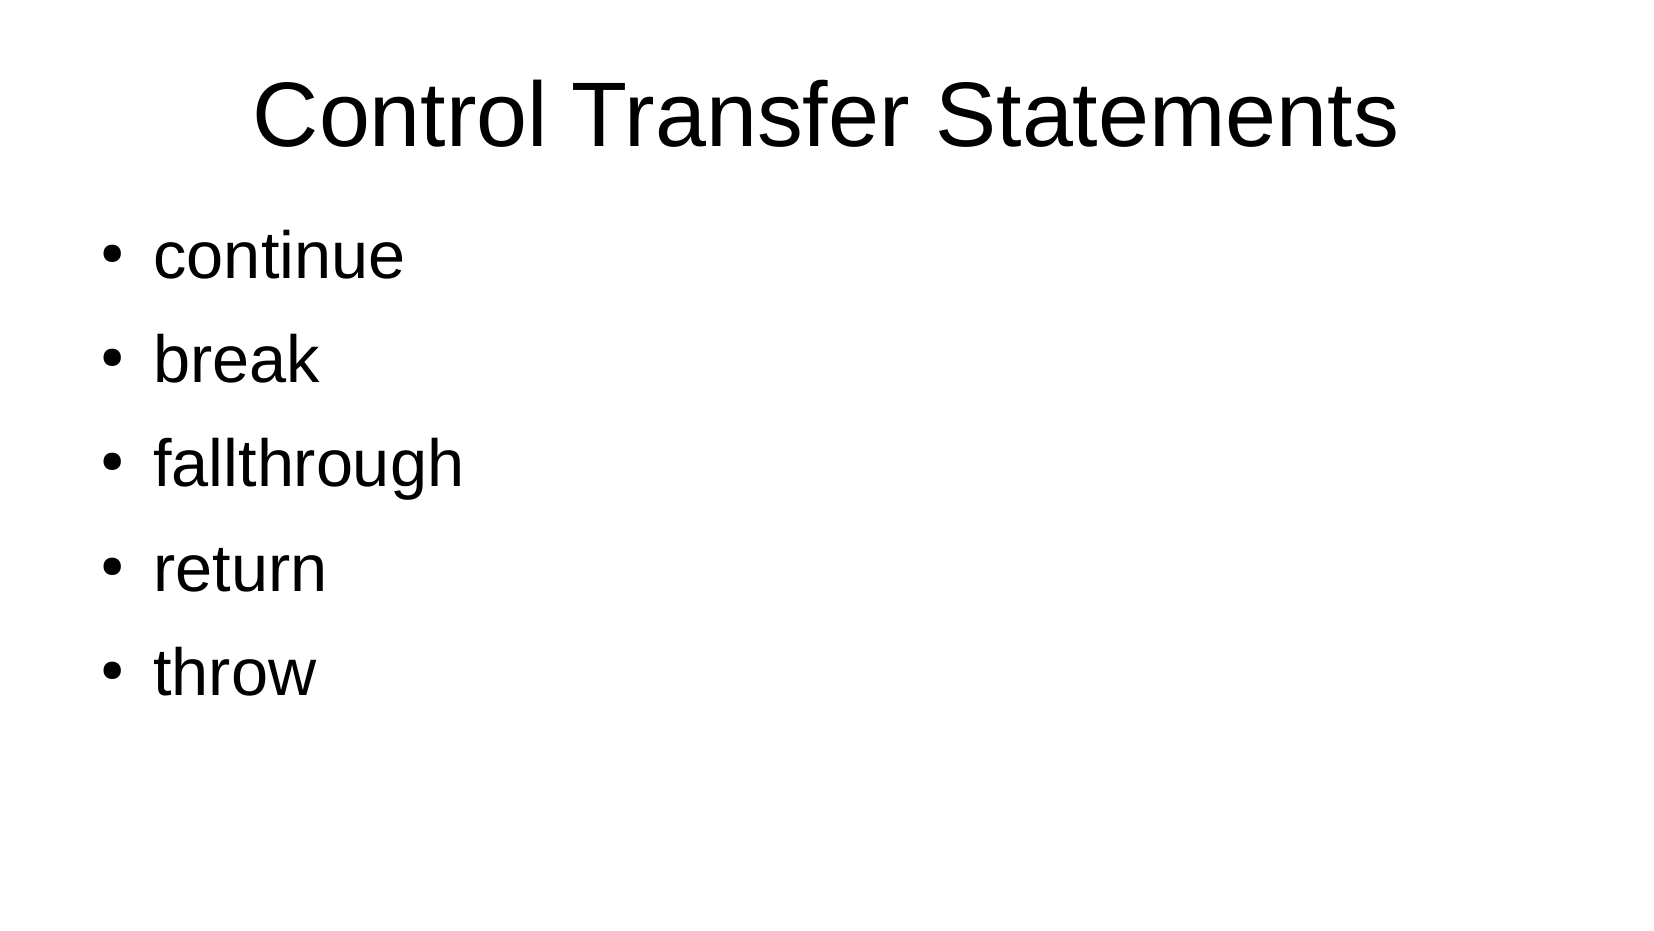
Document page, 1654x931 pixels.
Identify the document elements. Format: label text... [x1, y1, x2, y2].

list continue break fallthrough return throw [82, 217, 1571, 839]
title Control Transfer Statements [82, 37, 1571, 193]
